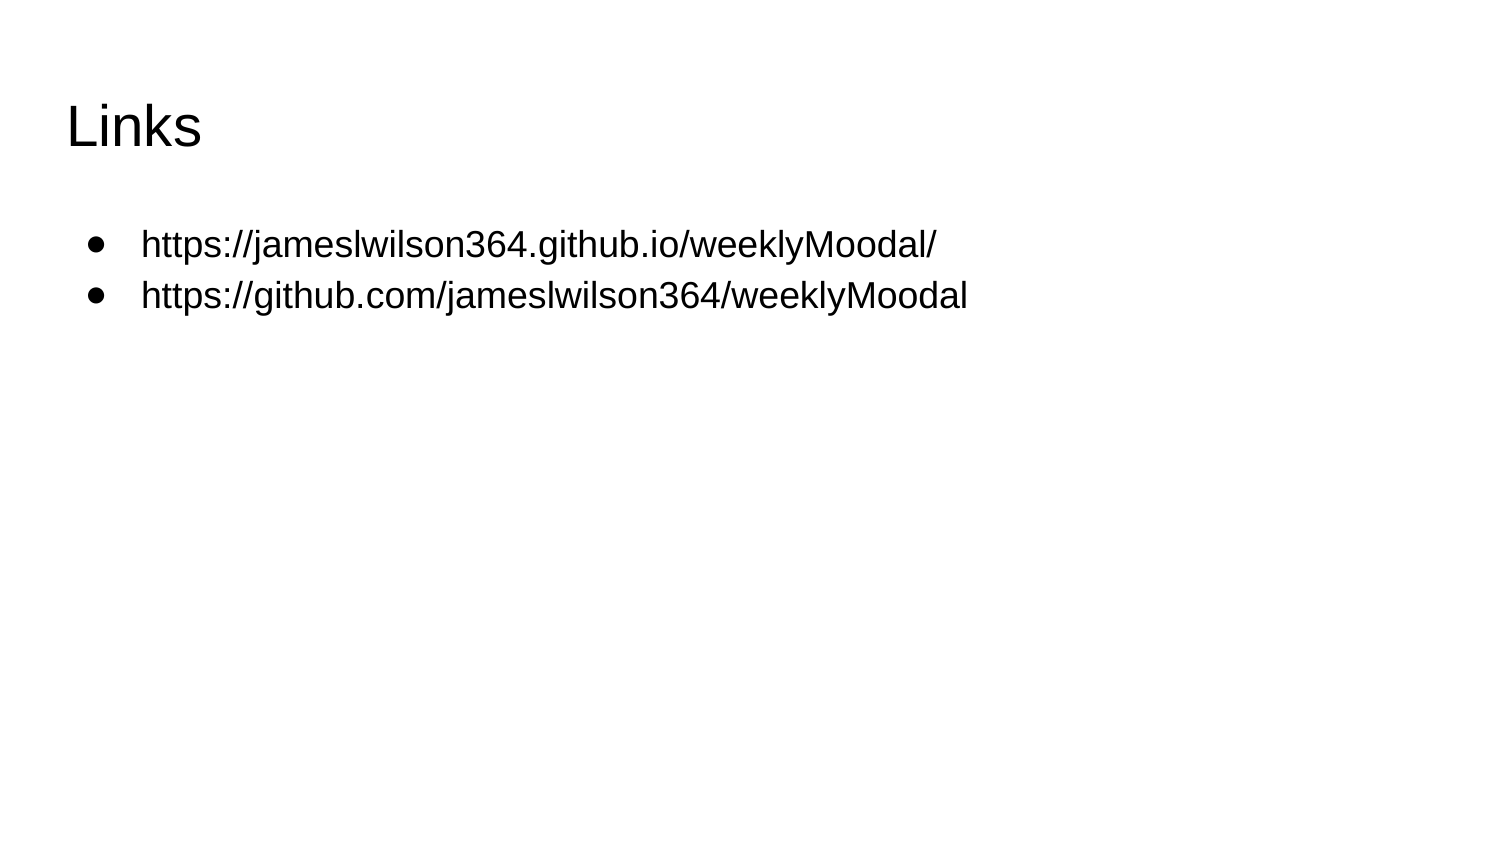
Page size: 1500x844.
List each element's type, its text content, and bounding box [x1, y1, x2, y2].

title Links [51, 72, 1449, 167]
list https://jameslwilson364.github.io/weeklyMoodal/ https://github.com/jameslwilson364/weeklyMoodal [51, 189, 1449, 750]
